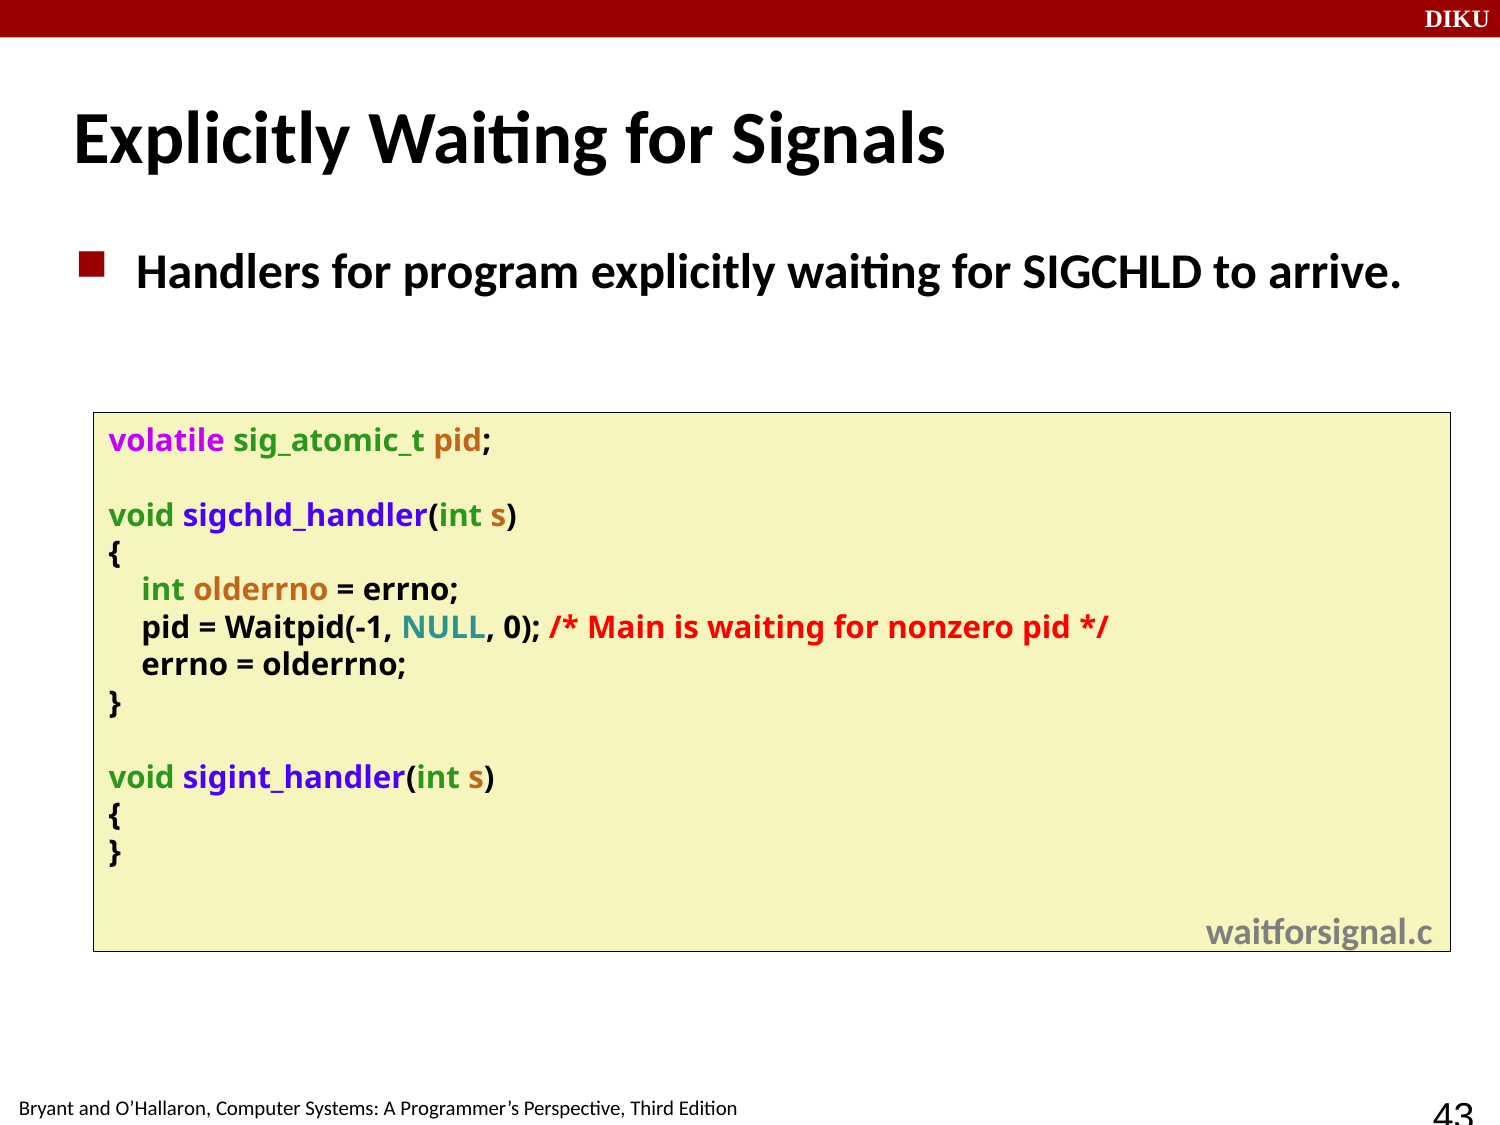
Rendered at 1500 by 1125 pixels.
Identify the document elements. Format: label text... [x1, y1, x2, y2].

text_box Handlers for program explicitly waiting for SIGCHLD to arrive. [65, 231, 1450, 363]
text_box waitforsignal.c [1191, 899, 1448, 960]
text_box volatile sig_atomic_t pid; void sigchld_handler(int s) { int olderrno = errno; pid = Waitpid(-1, NULL, 0); /* Main is waiting for nonzero pid */ errno = olderrno; } void sigint_handler(int s) { } [93, 412, 1450, 952]
text_box Explicitly Waiting for Signals [58, 71, 1450, 197]
